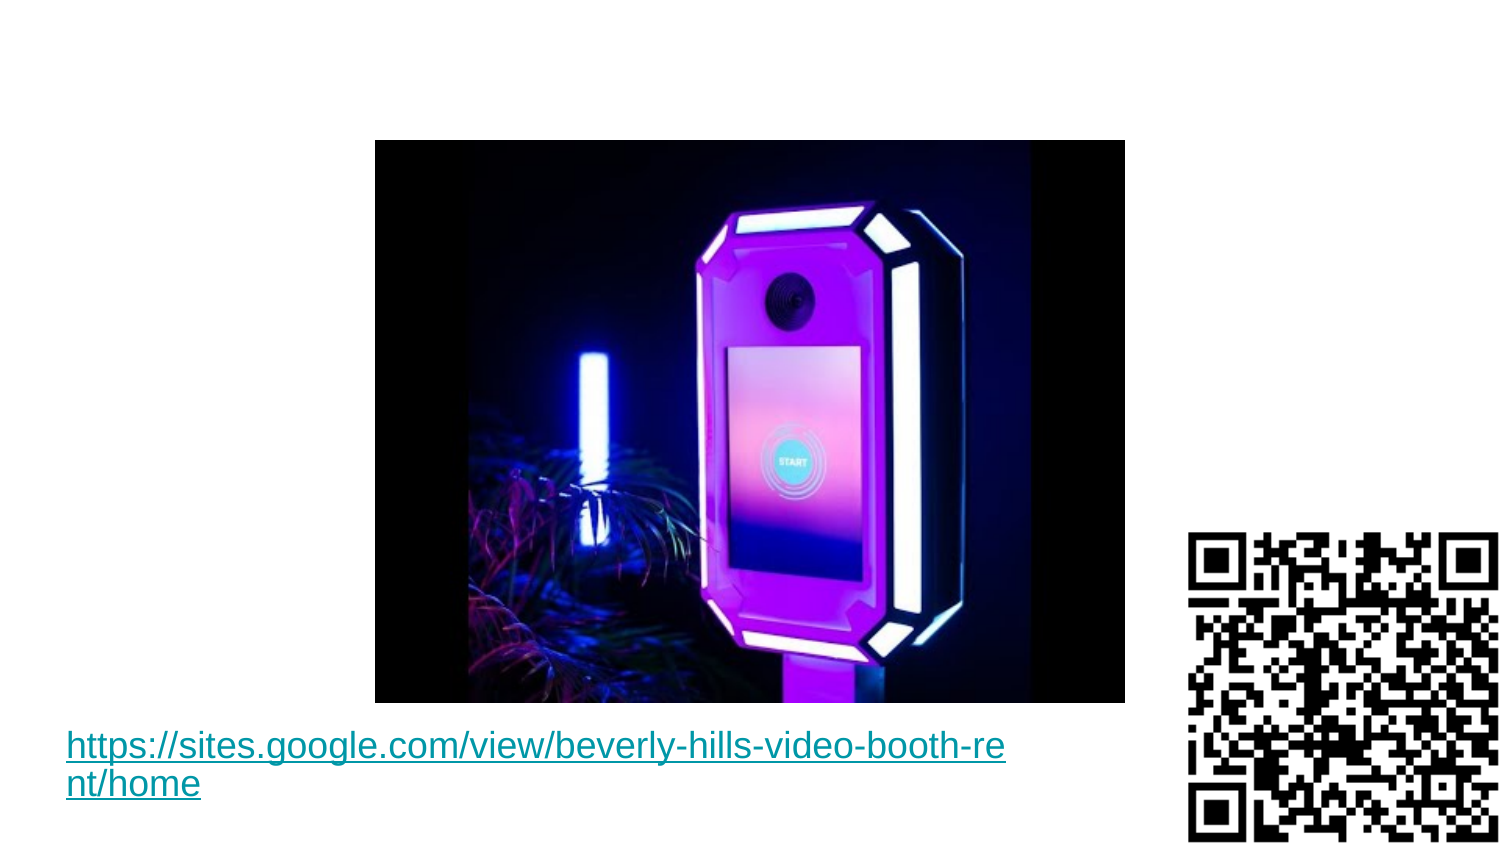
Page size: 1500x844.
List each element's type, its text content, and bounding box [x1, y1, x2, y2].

picture [375, 140, 1125, 704]
picture [1187, 531, 1500, 844]
list https://sites.google.com/view/beverly-hills-video-booth-rent/home [51, 694, 1036, 794]
